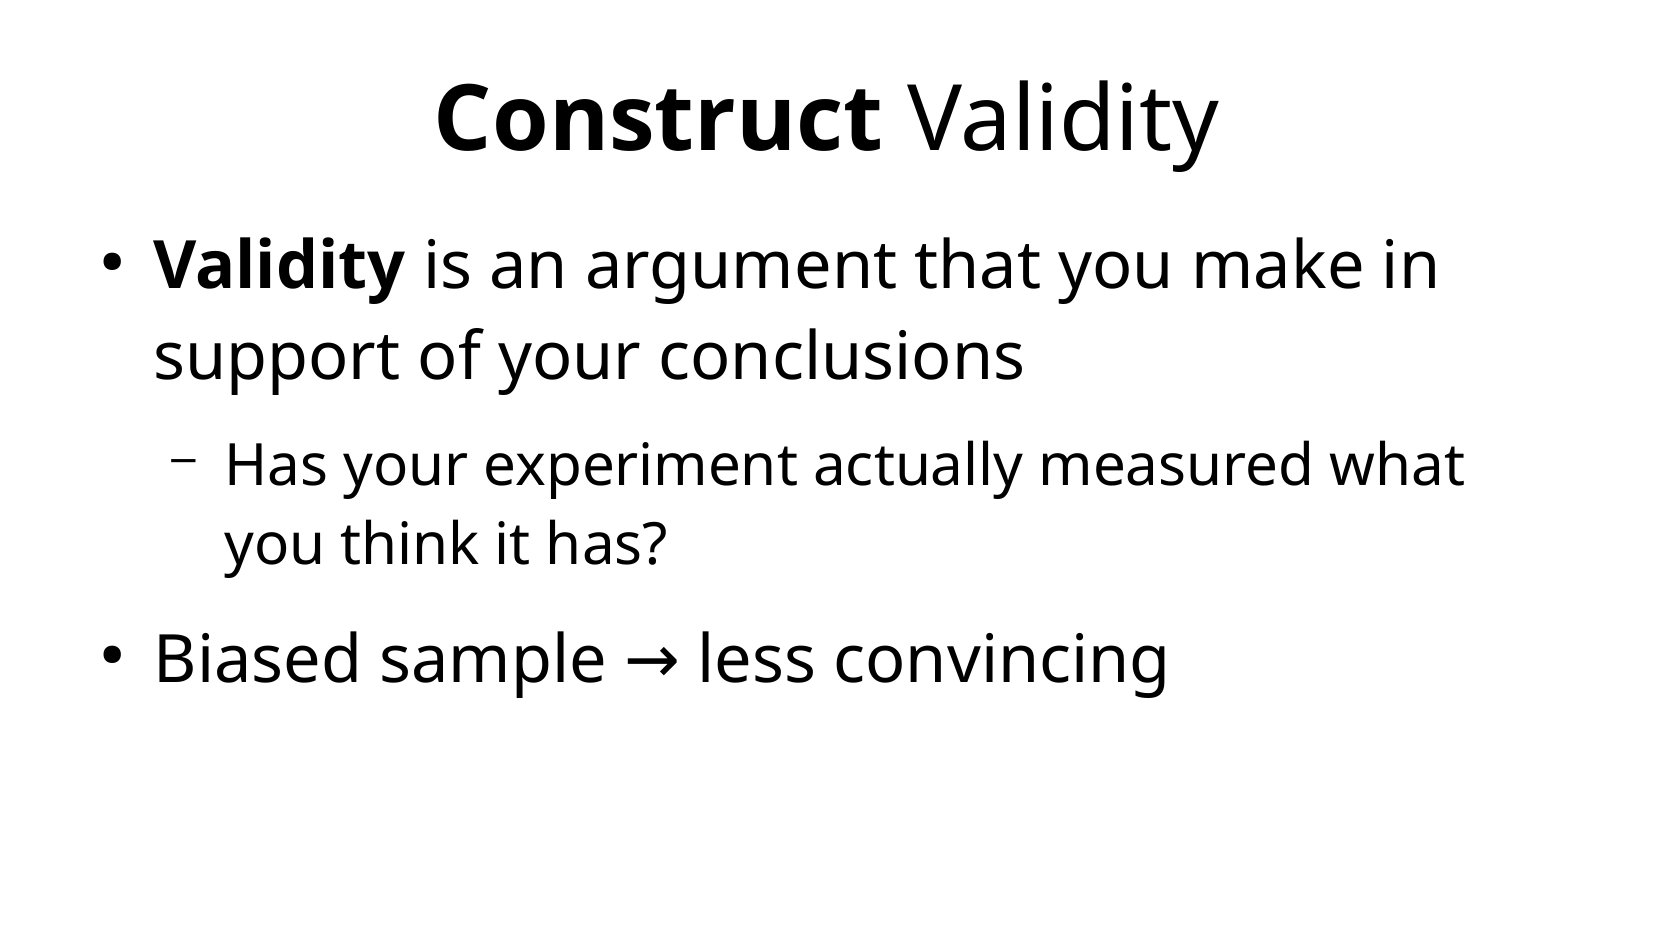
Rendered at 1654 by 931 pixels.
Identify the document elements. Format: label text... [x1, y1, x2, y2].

title Construct Validity [82, 37, 1571, 193]
list Validity is an argument that you make in support of your conclusions Has your experiment actually measured what you think it has? Biased sample → less convincing [82, 217, 1571, 758]
